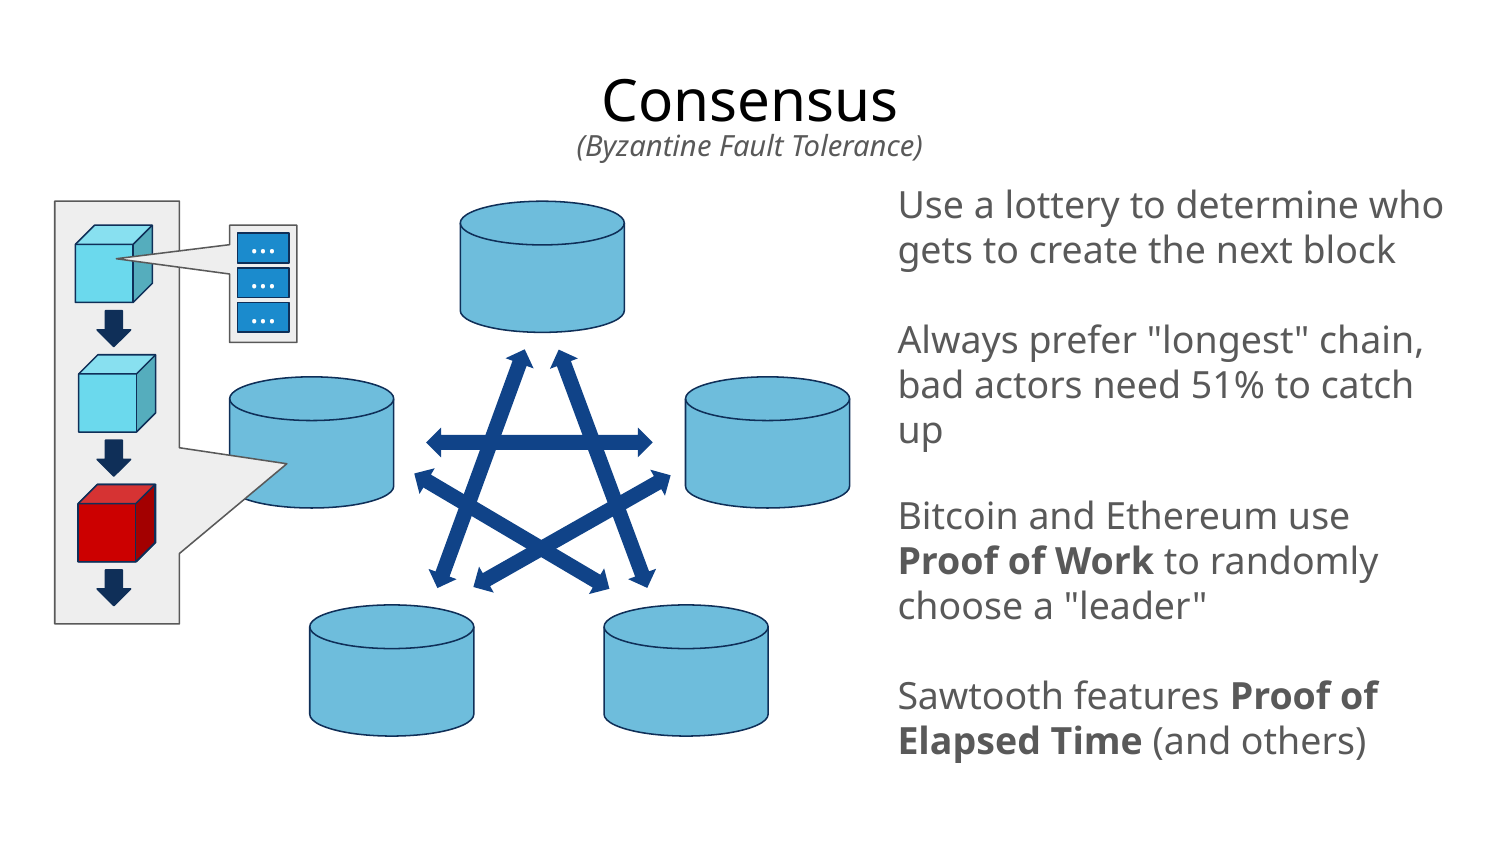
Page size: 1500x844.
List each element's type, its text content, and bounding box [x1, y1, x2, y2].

text_box ... [237, 267, 290, 298]
text_box [460, 201, 625, 333]
text_box [309, 604, 474, 737]
text_box ... [237, 233, 290, 264]
title Consensus [51, 47, 1449, 142]
text_box [604, 604, 769, 737]
text_box [54, 201, 394, 624]
list Use a lottery to determine who gets to create the next block Always prefer "longest" chain, bad actors need 51% to catch up [882, 166, 1470, 808]
list (Byzantine Fault Tolerance) [532, 112, 968, 190]
text_box [685, 376, 850, 508]
text_box [414, 349, 671, 595]
list Bitcoin and Ethereum use Proof of Work to randomly choose a "leader" Sawtooth features Proof of Elapsed Time (and others) [882, 476, 1441, 808]
text_box ... [237, 302, 290, 333]
